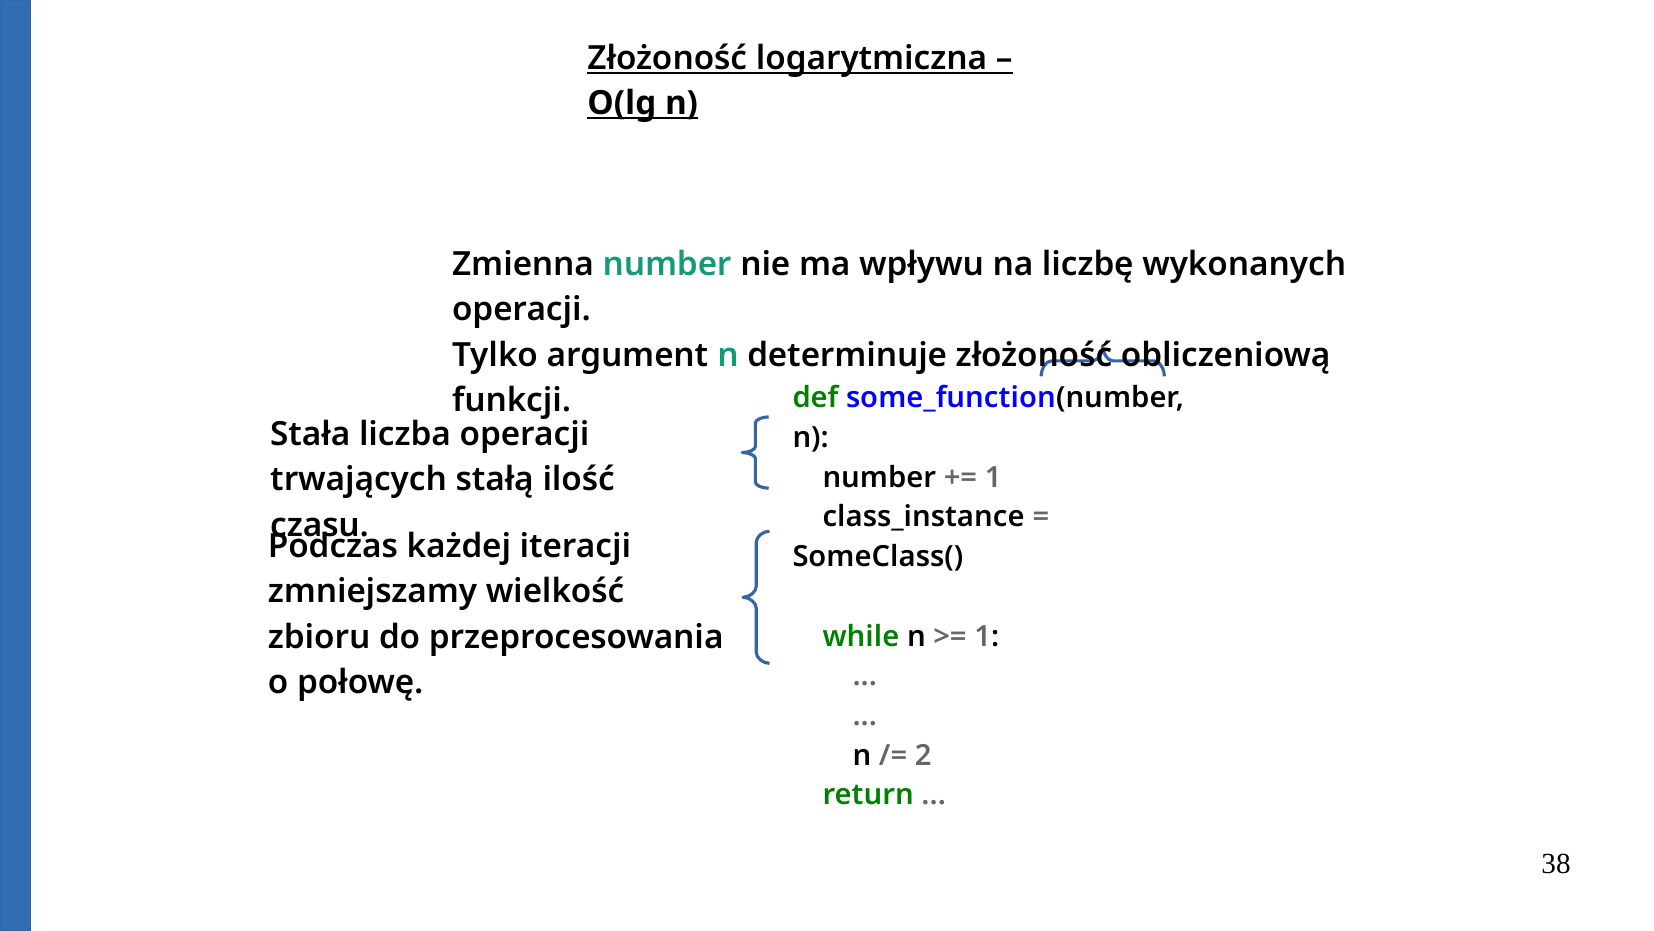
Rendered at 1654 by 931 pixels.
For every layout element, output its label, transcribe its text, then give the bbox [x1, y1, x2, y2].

text_box [0, 0, 31, 931]
text_box Stała liczba operacji trwających stałą ilość czasu. [255, 402, 705, 501]
text_box def some_function(number, n): number += 1 class_instance = SomeClass() while n >= 1: ... ... n /= 2 return ... [777, 368, 1242, 717]
text_box Podczas każdej iteracji zmniejszamy wielkość zbioru do przeprocesowania o połowę. [253, 514, 741, 664]
text_box Złożoność logarytmiczna – O(lg n) [572, 26, 1087, 125]
text_box Zmienna number nie ma wpływu na liczbę wykonanych operacji. Tylko argument n determinuje złożoność obliczeniową funkcji. [437, 232, 1389, 332]
